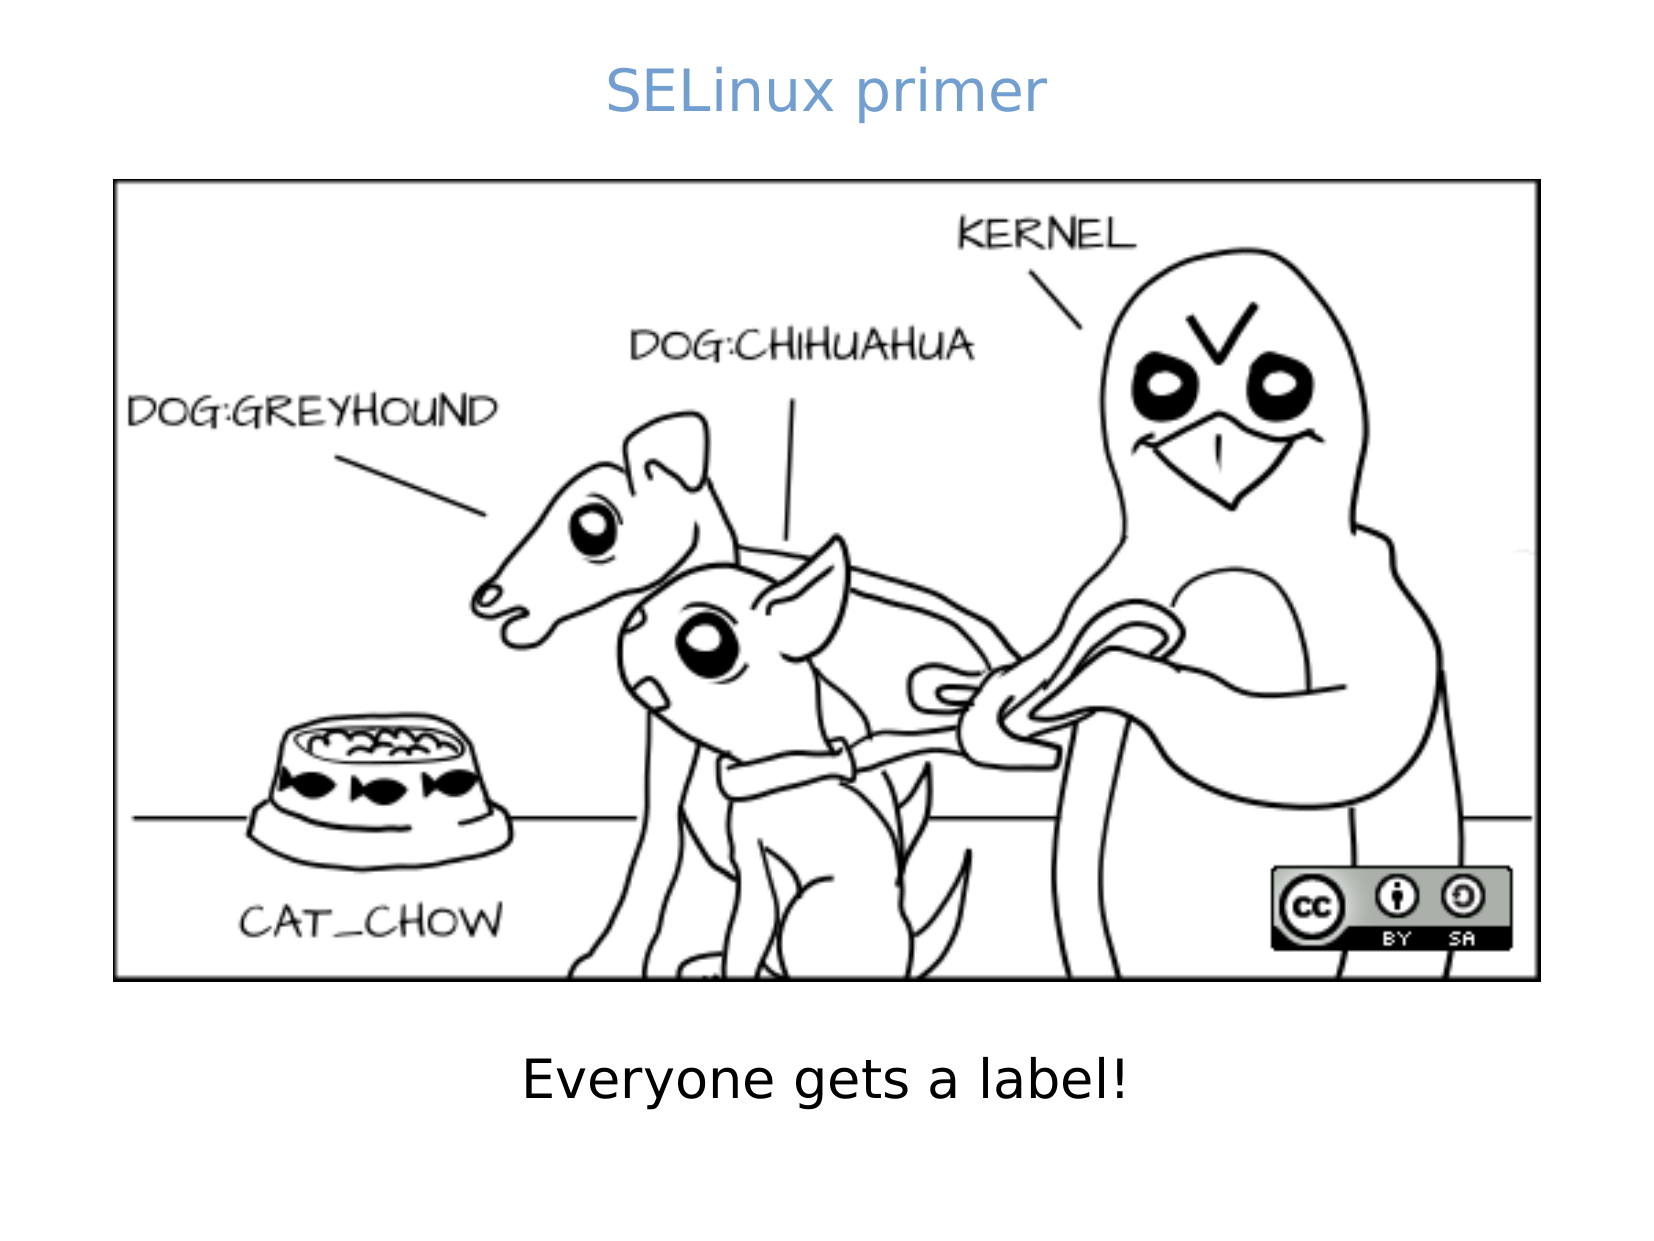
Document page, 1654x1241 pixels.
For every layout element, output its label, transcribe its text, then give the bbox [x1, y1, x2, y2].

text_box Everyone gets a label! [506, 1041, 1147, 1120]
picture [113, 179, 1541, 982]
text_box SELinux primer [590, 50, 1064, 133]
